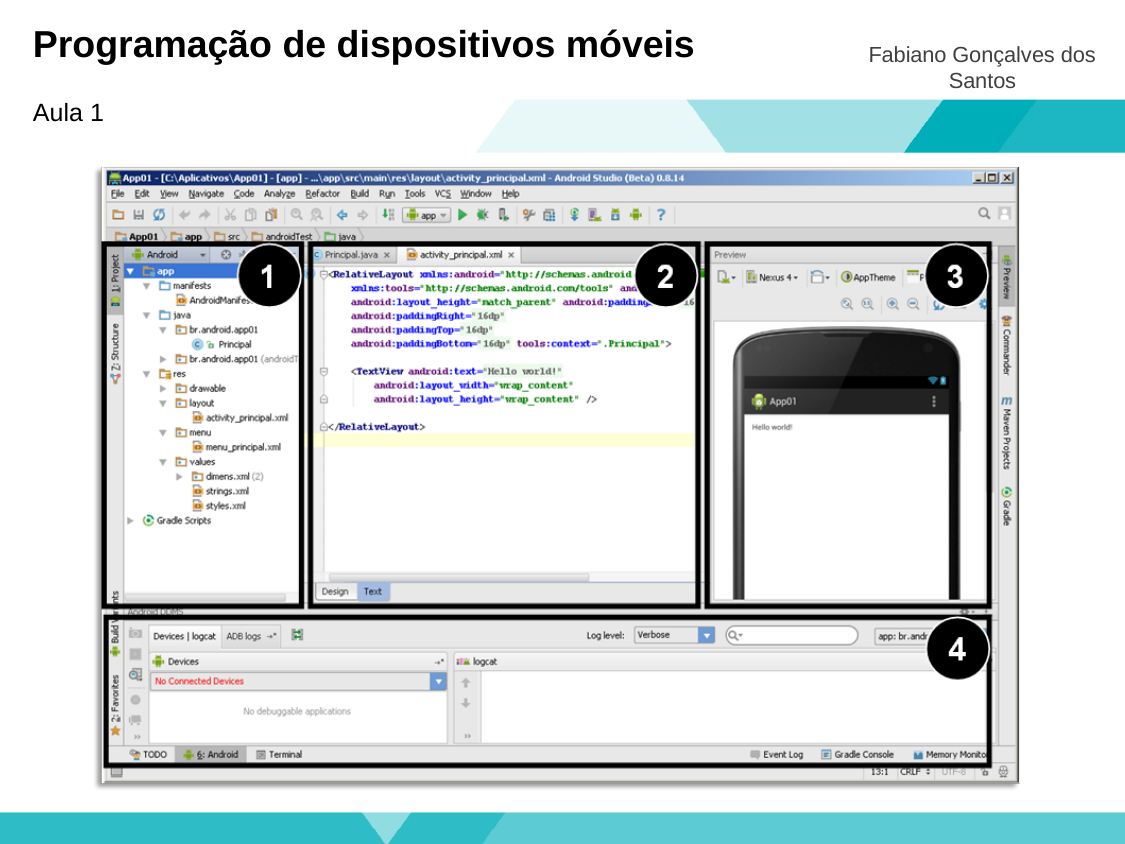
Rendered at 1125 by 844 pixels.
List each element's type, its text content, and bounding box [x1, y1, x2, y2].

picture [0, 0, 1125, 844]
list Fabiano Gonçalves dos Santos [839, 33, 1125, 89]
list Aula 1 [18, 88, 389, 140]
title Programação de dispositivos móveis [18, 18, 767, 88]
